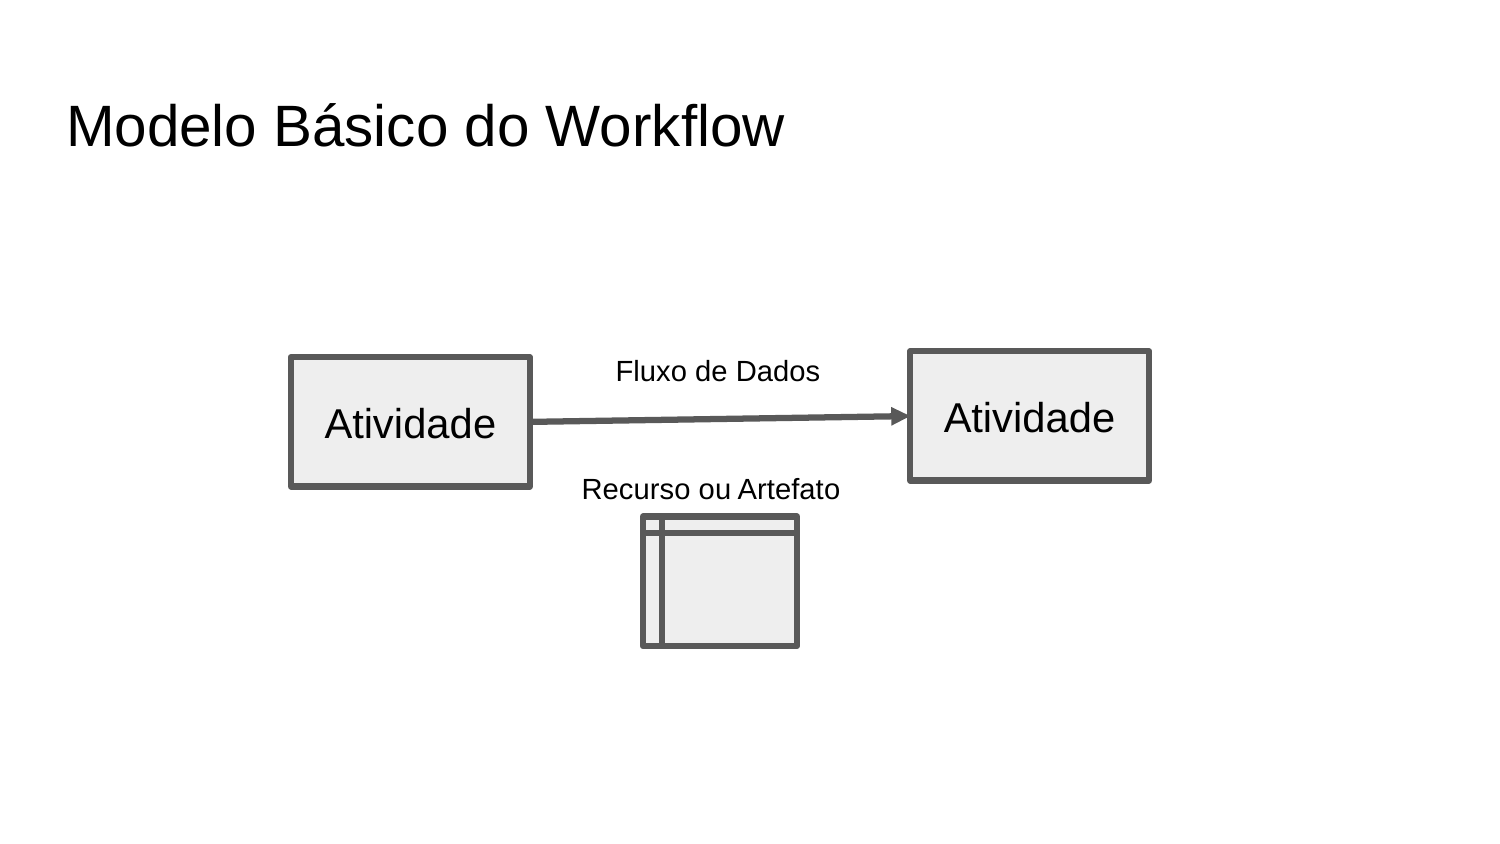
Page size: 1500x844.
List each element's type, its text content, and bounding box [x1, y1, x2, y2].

text_box Atividade [290, 357, 530, 487]
text_box [643, 517, 797, 646]
title Modelo Básico do Workflow [51, 72, 1449, 167]
text_box Recurso ou Artefato [566, 455, 874, 535]
text_box Fluxo de Dados [600, 336, 840, 416]
text_box Atividade [910, 351, 1150, 481]
